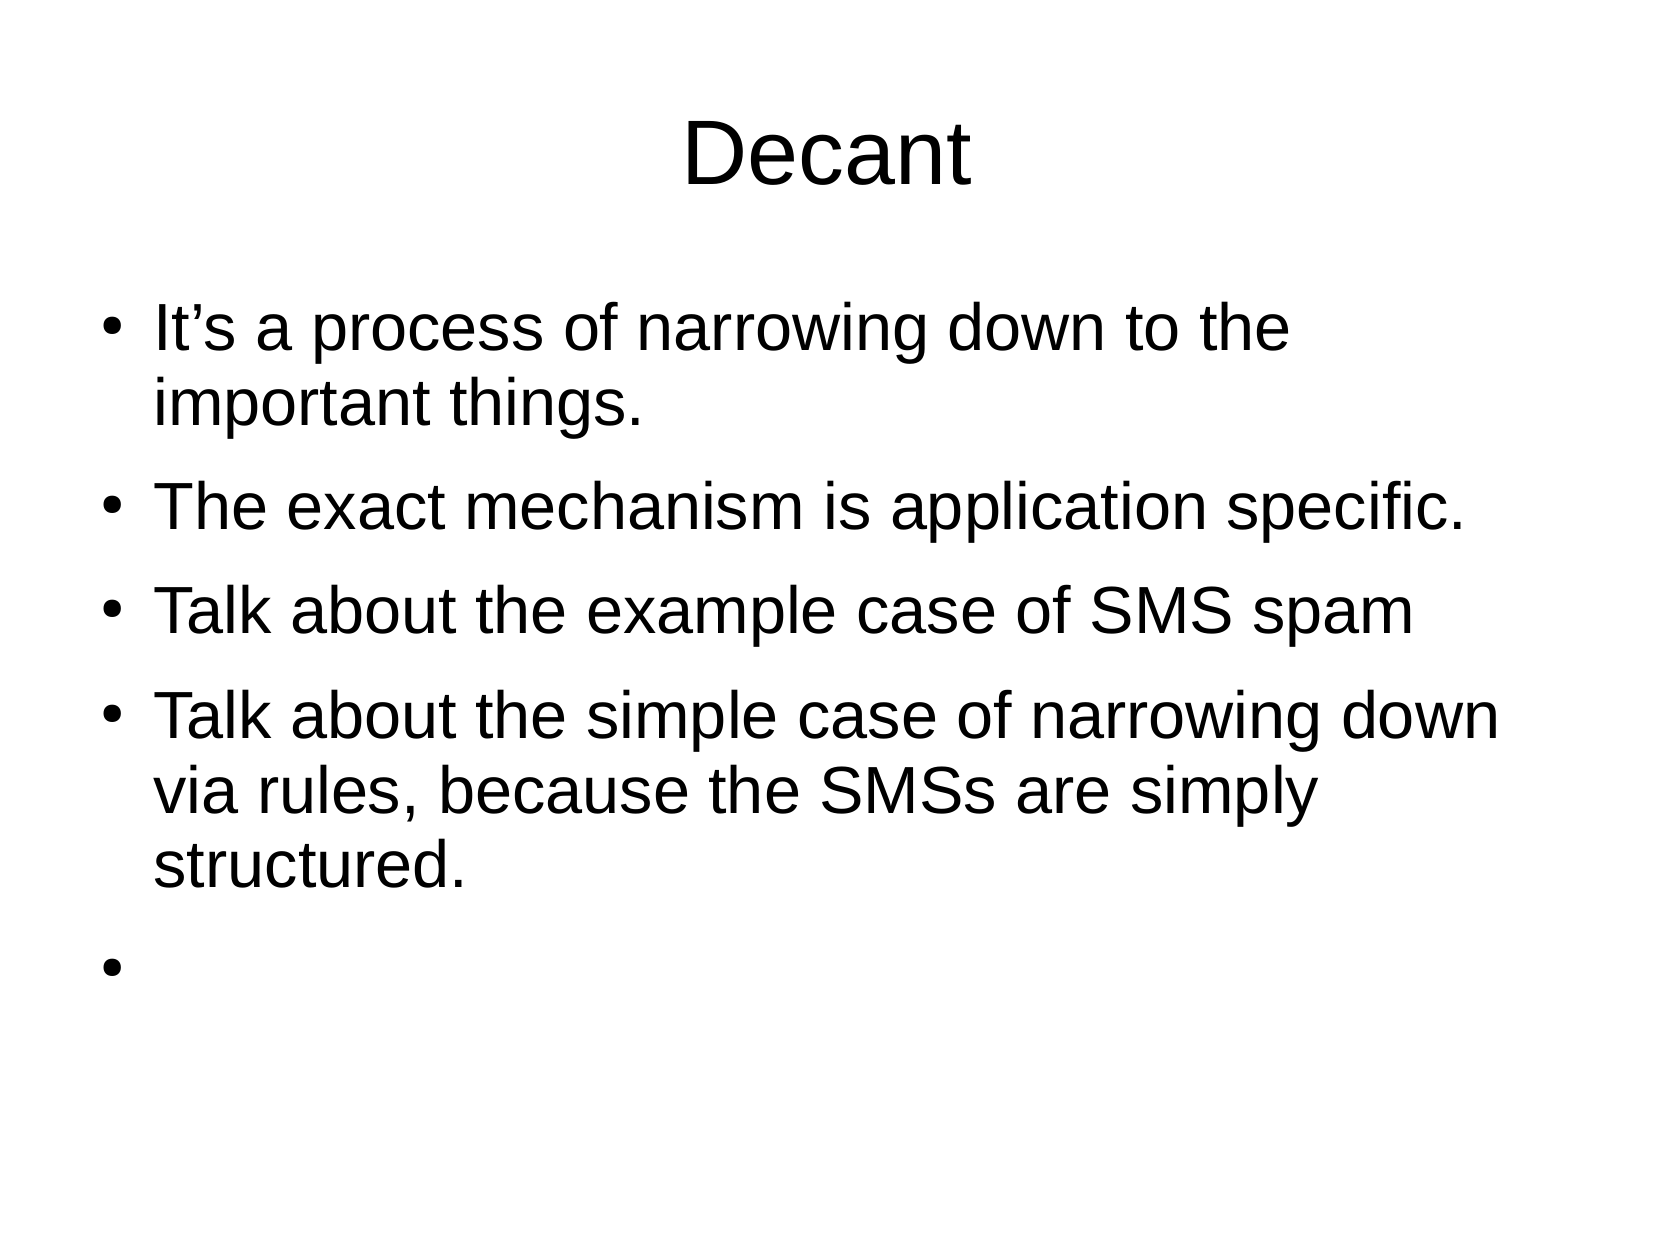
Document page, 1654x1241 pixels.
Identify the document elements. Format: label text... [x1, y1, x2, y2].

list It’s a process of narrowing down to the important things. The exact mechanism is application specific. Talk about the example case of SMS spam Talk about the simple case of narrowing down via rules, because the SMSs are simply structured. [82, 290, 1571, 1010]
title Decant [82, 49, 1571, 257]
